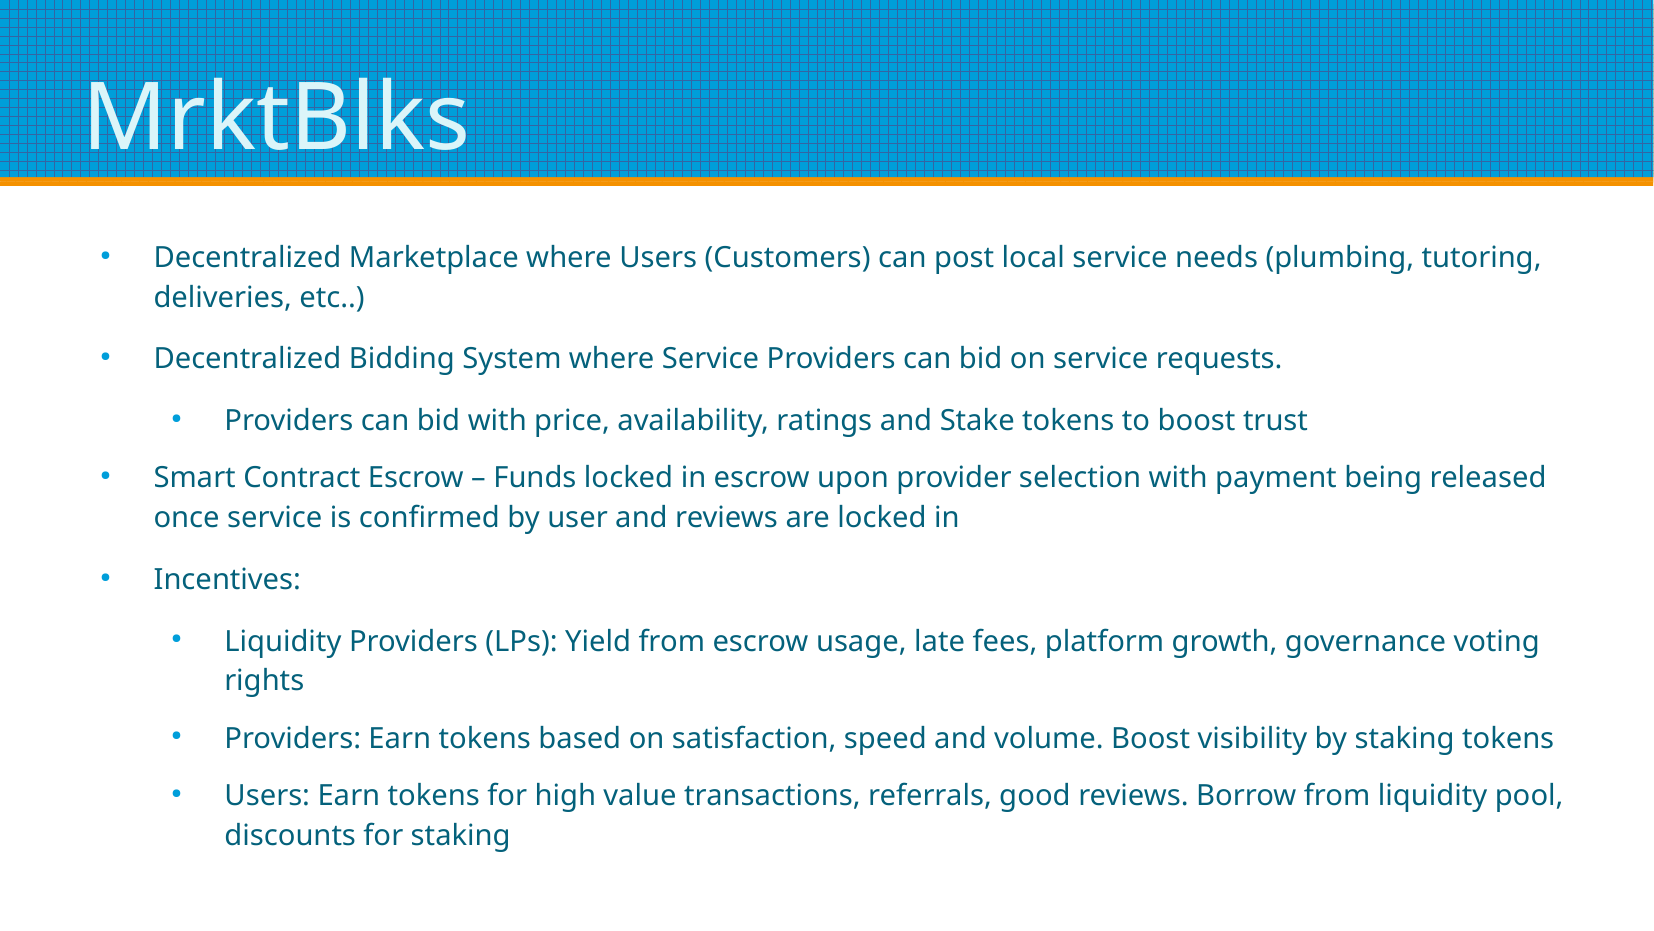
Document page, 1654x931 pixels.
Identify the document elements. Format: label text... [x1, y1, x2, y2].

title MrktBlks [82, 14, 1571, 178]
list Decentralized Marketplace where Users (Customers) can post local service needs (plumbing, tutoring, deliveries, etc..) Decentralized Bidding System where Service Providers can bid on service requests. Providers can bid with price, availability, ratings and Stake tokens to boost trust Smart Contract Escrow – Funds locked in escrow upon provider selection with payment being released once service is confirmed by user and reviews are locked in Incentives: Liquidity Providers (LPs): Yield from escrow usage, late fees, platform growth, governance voting rights Providers: Earn tokens based on satisfaction, speed and volume. Boost visibility by staking tokens Users: Earn tokens for high value transactions, referrals, good reviews. Borrow from liquidity pool, discounts for staking [82, 236, 1571, 901]
